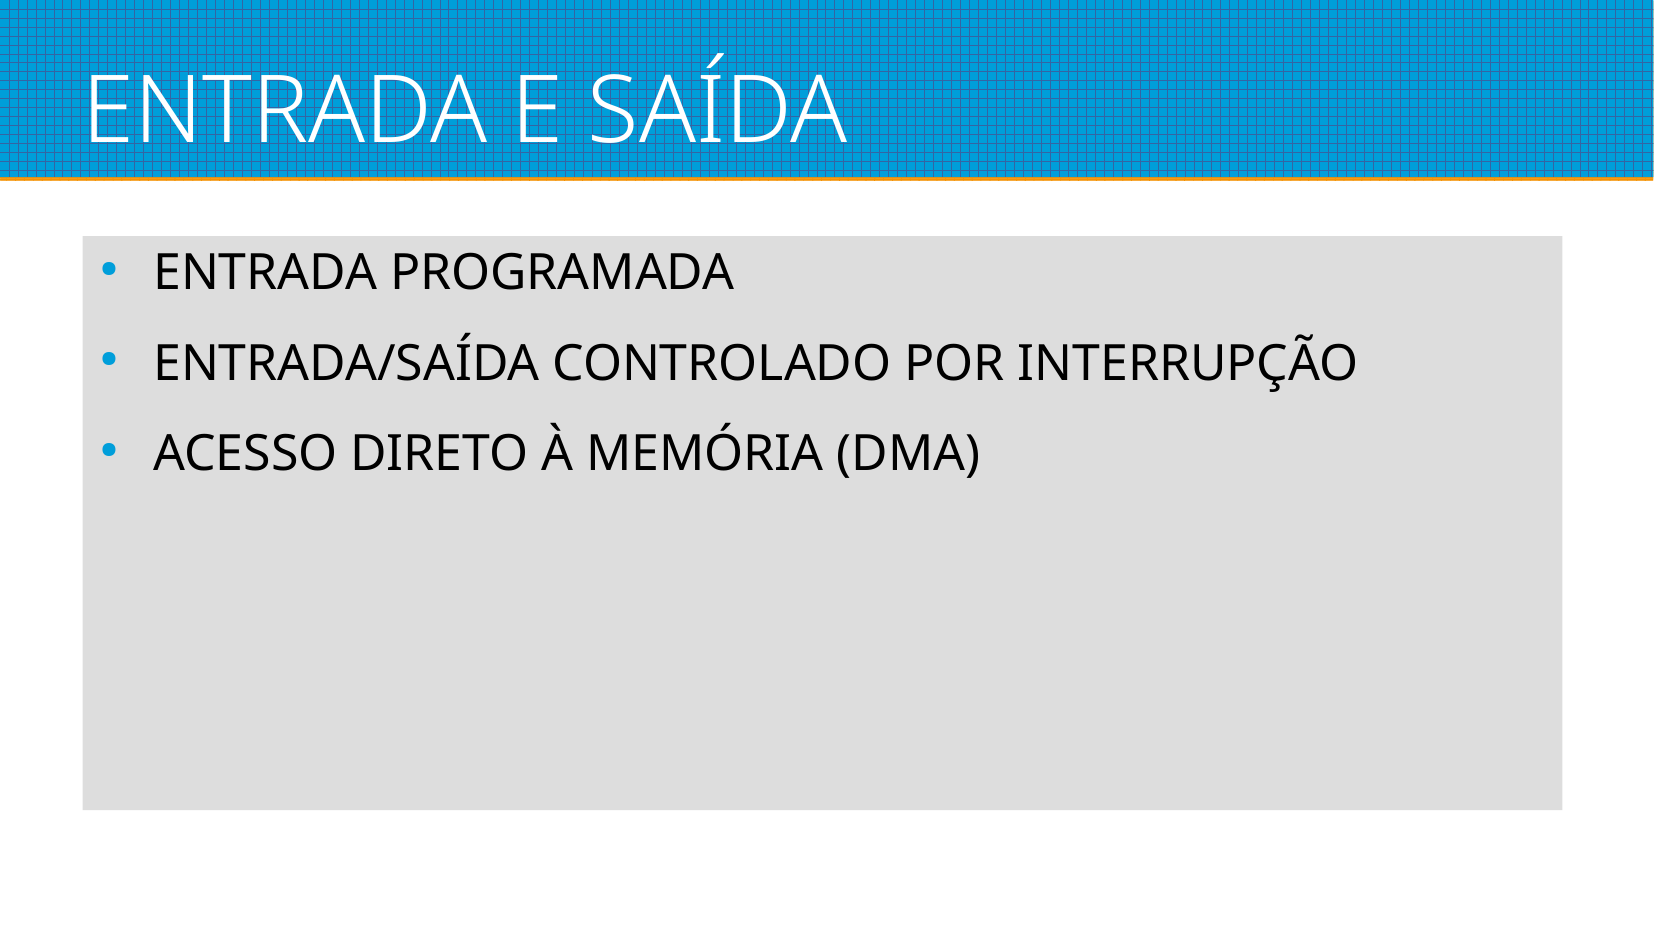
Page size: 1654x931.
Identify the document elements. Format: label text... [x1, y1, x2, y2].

title ENTRADA E SAÍDA [82, 14, 1571, 171]
list ENTRADA PROGRAMADA ENTRADA/SAÍDA CONTROLADO POR INTERRUPÇÃO ACESSO DIRETO À MEMÓRIA (DMA) [82, 236, 1563, 811]
